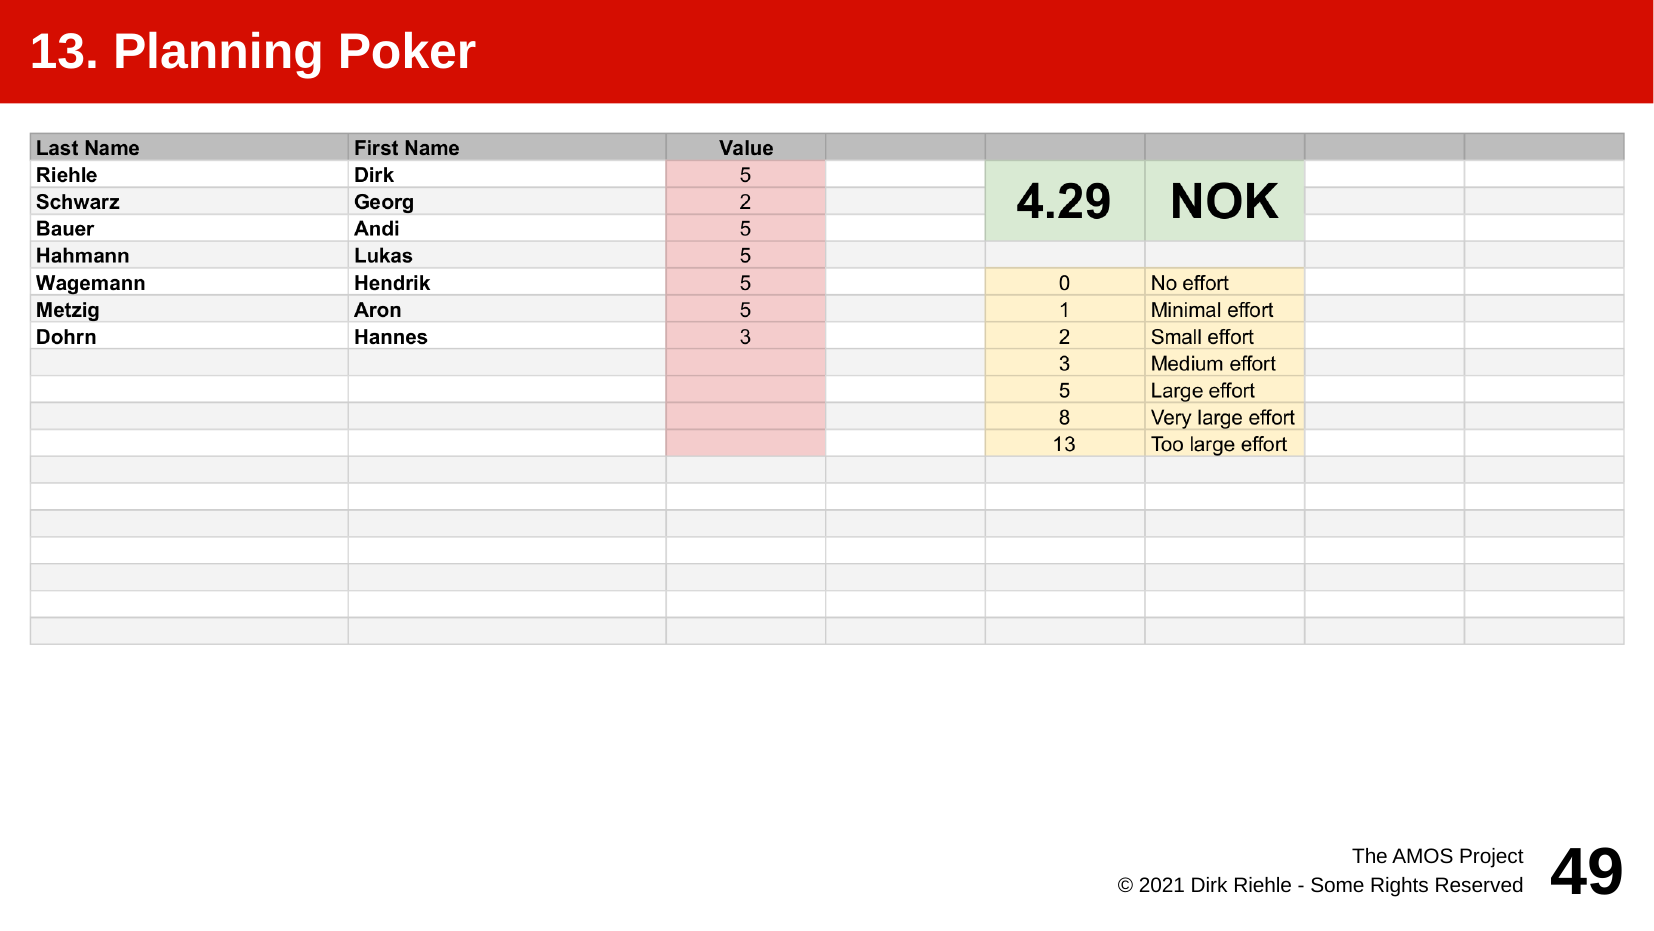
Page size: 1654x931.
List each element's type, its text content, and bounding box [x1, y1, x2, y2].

picture [29, 132, 1625, 645]
title 13. Planning Poker [0, 0, 1654, 104]
